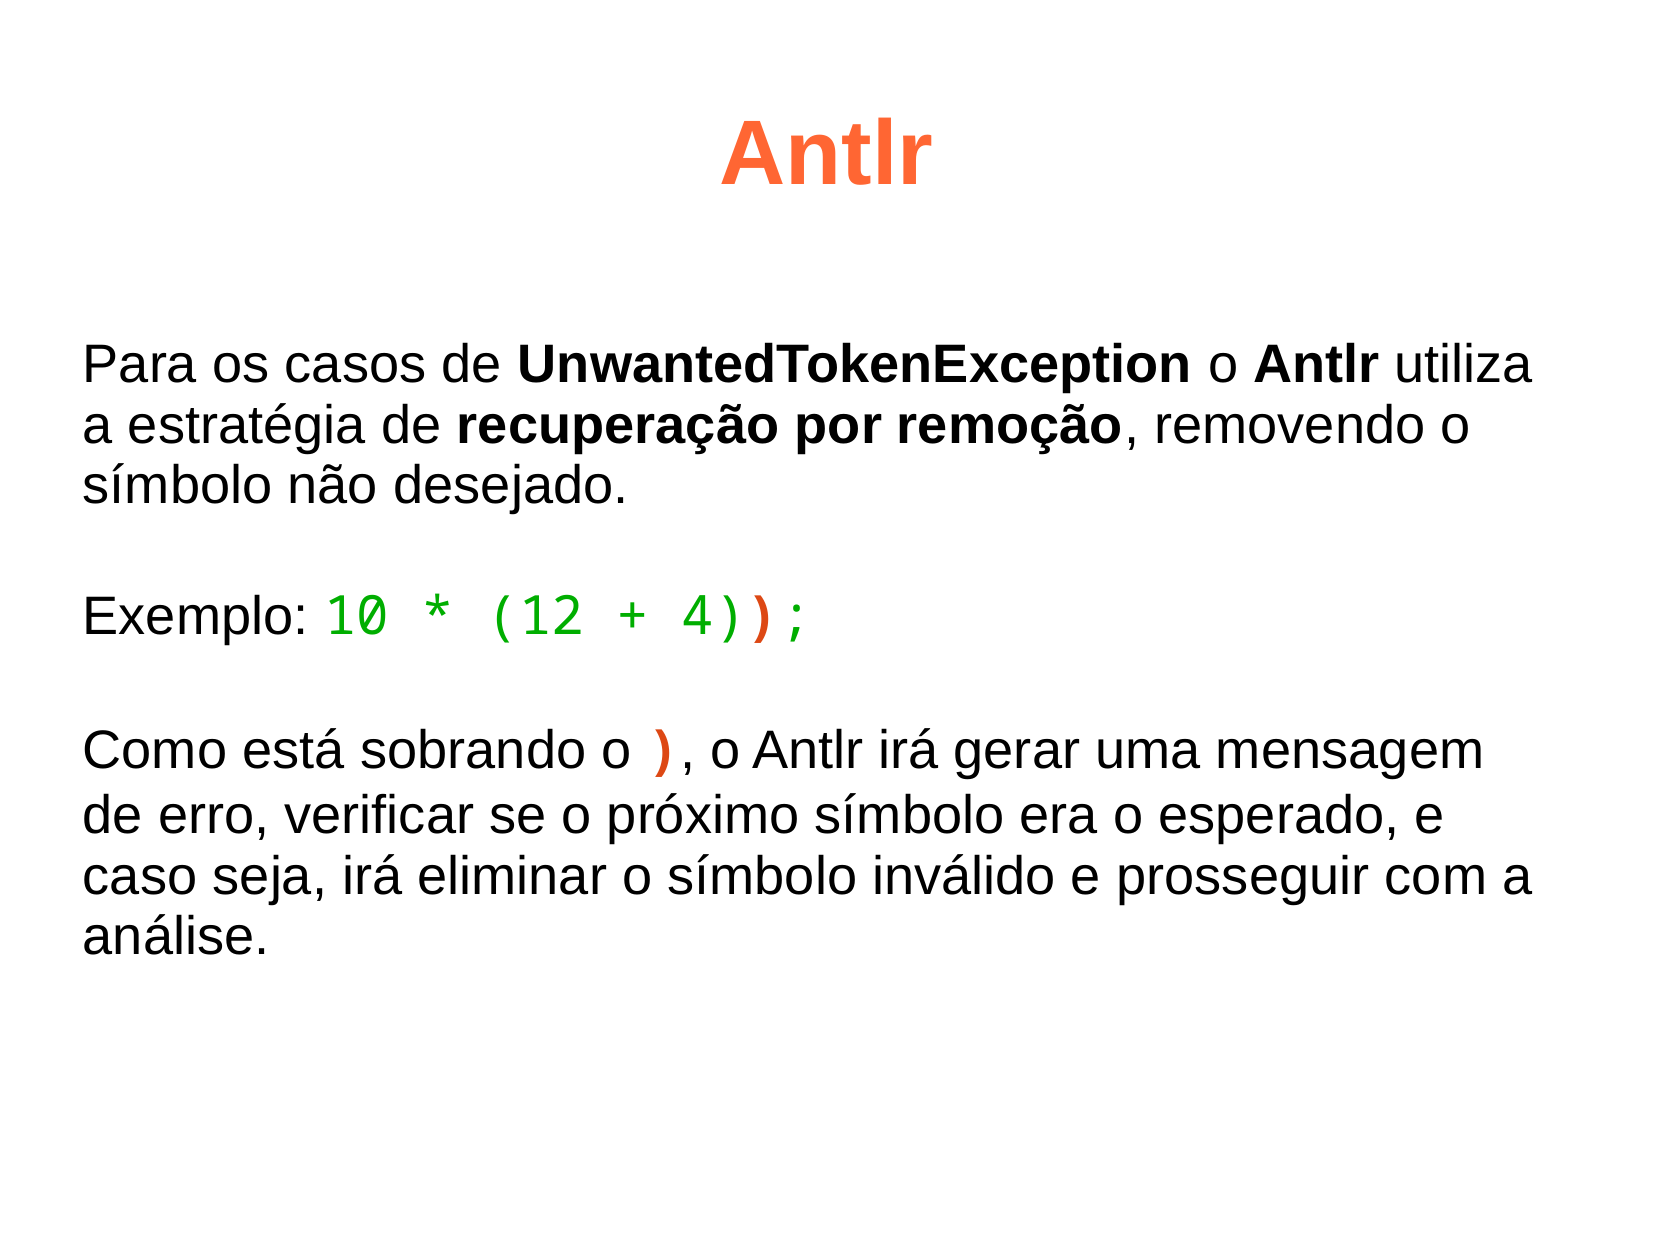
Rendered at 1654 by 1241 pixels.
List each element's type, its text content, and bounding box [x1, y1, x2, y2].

title Antlr [82, 49, 1571, 257]
subtitle Para os casos de UnwantedTokenException o Antlr utiliza a estratégia de recuperação por remoção, removendo o símbolo não desejado. Exemplo: 10 * (12 + 4)); Como está sobrando o ), o Antlr irá gerar uma mensagem de erro, verificar se o próximo símbolo era o esperado, e caso seja, irá eliminar o símbolo inválido e prosseguir com a análise. [82, 290, 1538, 1010]
